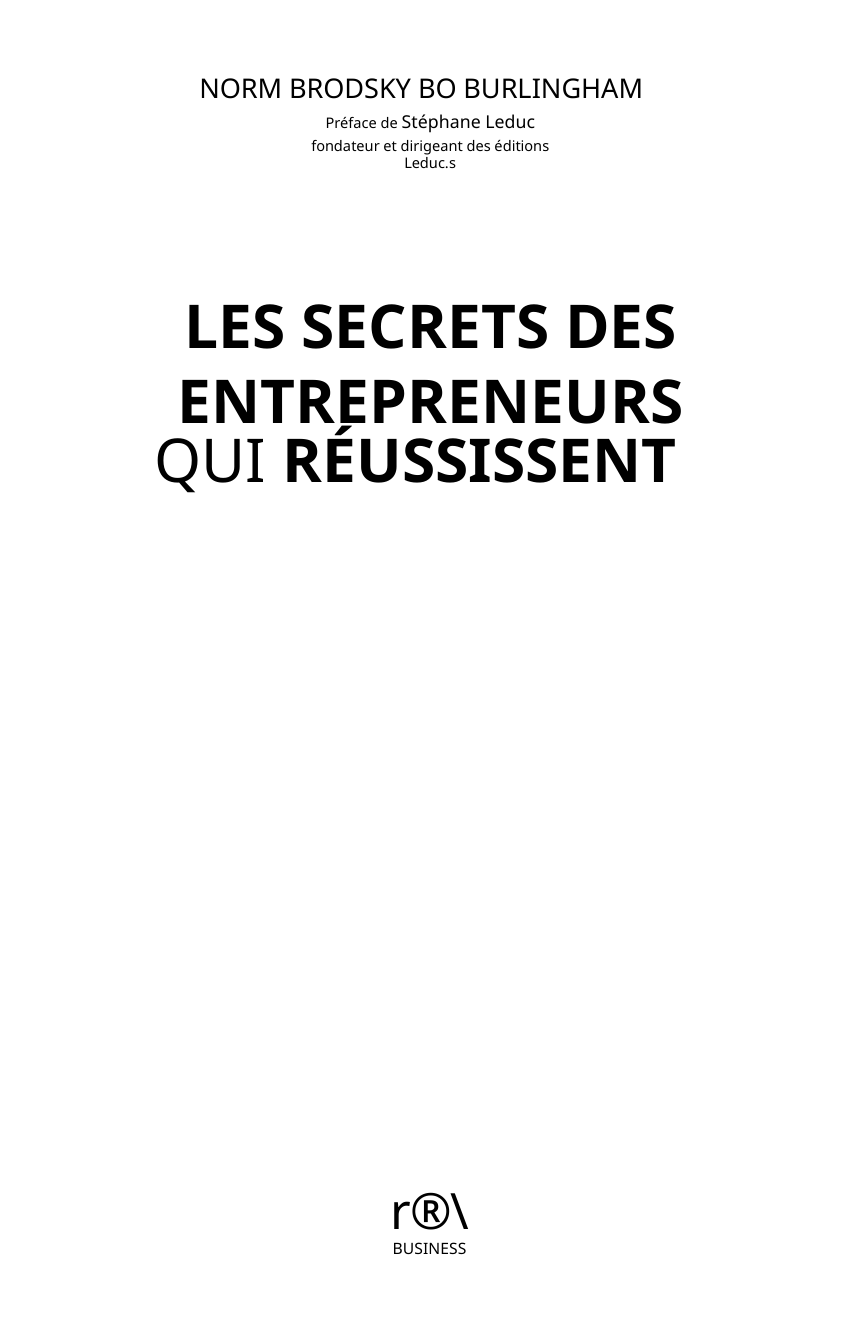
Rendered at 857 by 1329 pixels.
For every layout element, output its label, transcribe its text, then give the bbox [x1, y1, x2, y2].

text_box QUI RÉUSSISSENT [163, 443, 192, 478]
text_box NORM BRODSKY BO BURLINGHAM [199, 71, 659, 97]
text_box r®\ BUSINESS [387, 1179, 472, 1236]
text_box Préface de Stéphane Leduc fondateur et dirigeant des éditions Leduc.s [284, 111, 577, 161]
text_box LES SECRETS DES ENTREPRENEURS [113, 286, 749, 413]
text_box QUI RÉUSSISSENT [155, 423, 707, 489]
